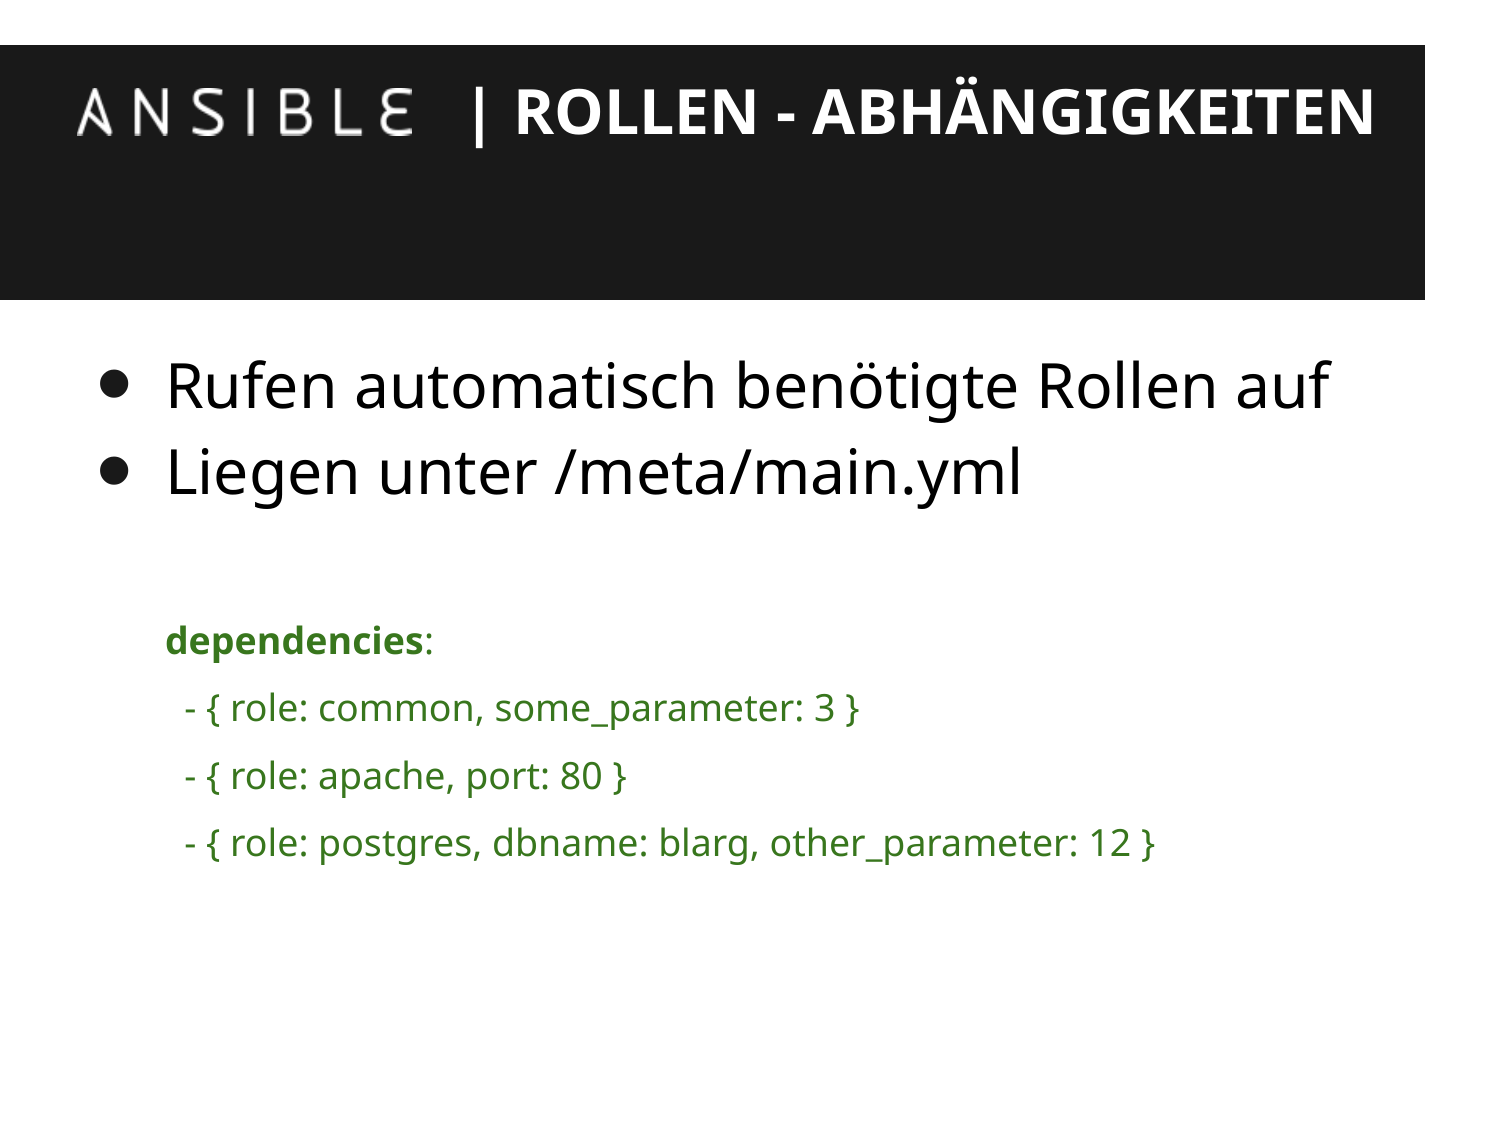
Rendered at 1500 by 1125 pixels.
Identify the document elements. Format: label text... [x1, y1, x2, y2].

title | ROLLEN - ABHÄNGIGKEITEN [397, 51, 1418, 163]
picture [77, 88, 412, 136]
list Rufen automatisch benötigte Rollen auf Liegen unter /meta/main.yml dependencies: - { role: common, some_parameter: 3 } - { role: apache, port: 80 } - { role: postgres, dbname: blarg, other_parameter: 12 } [75, 319, 1425, 1078]
